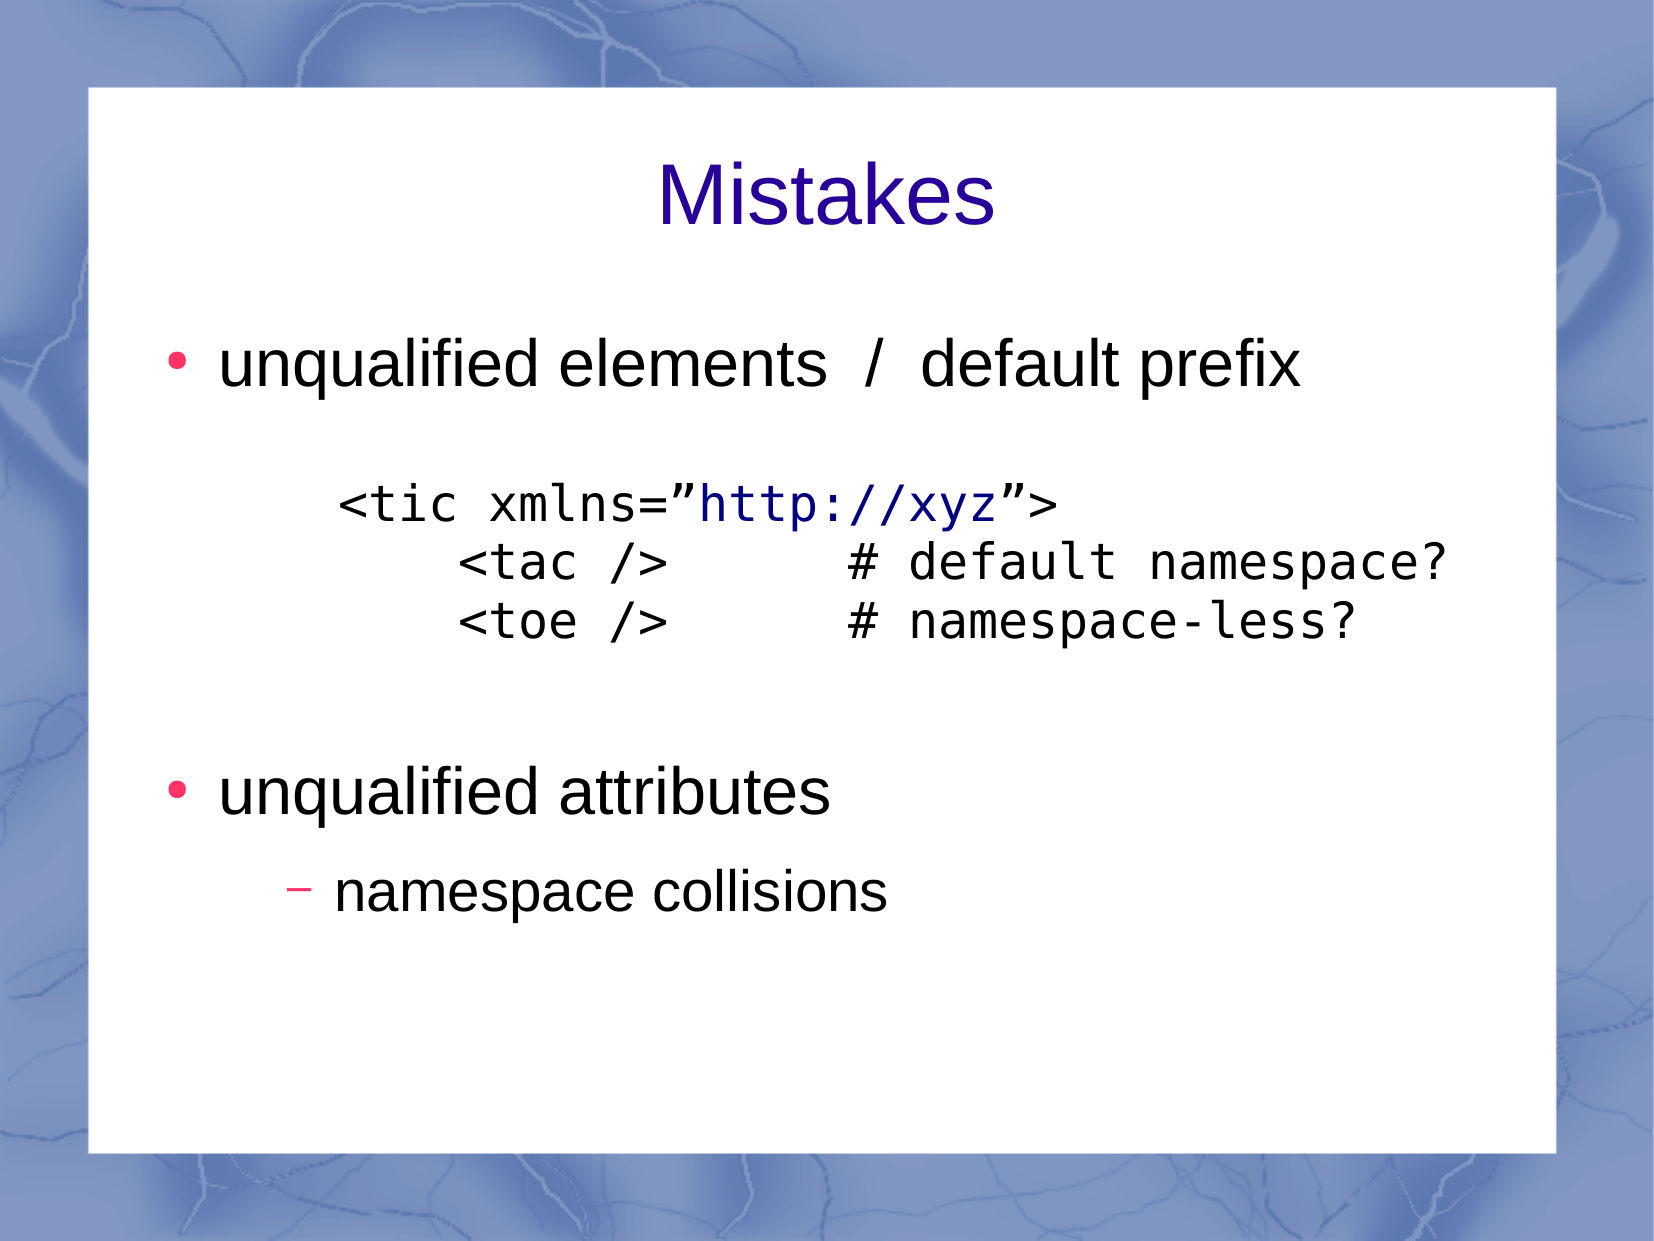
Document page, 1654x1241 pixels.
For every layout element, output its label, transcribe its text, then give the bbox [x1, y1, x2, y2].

title Mistakes [118, 90, 1536, 298]
picture [0, 0, 1654, 1241]
list unqualified elements / default prefix <tic xmlns=”http://xyz”> <tac /> # default namespace? <toe /> # namespace-less? unqualified attributes namespace collisions [147, 325, 1506, 1232]
